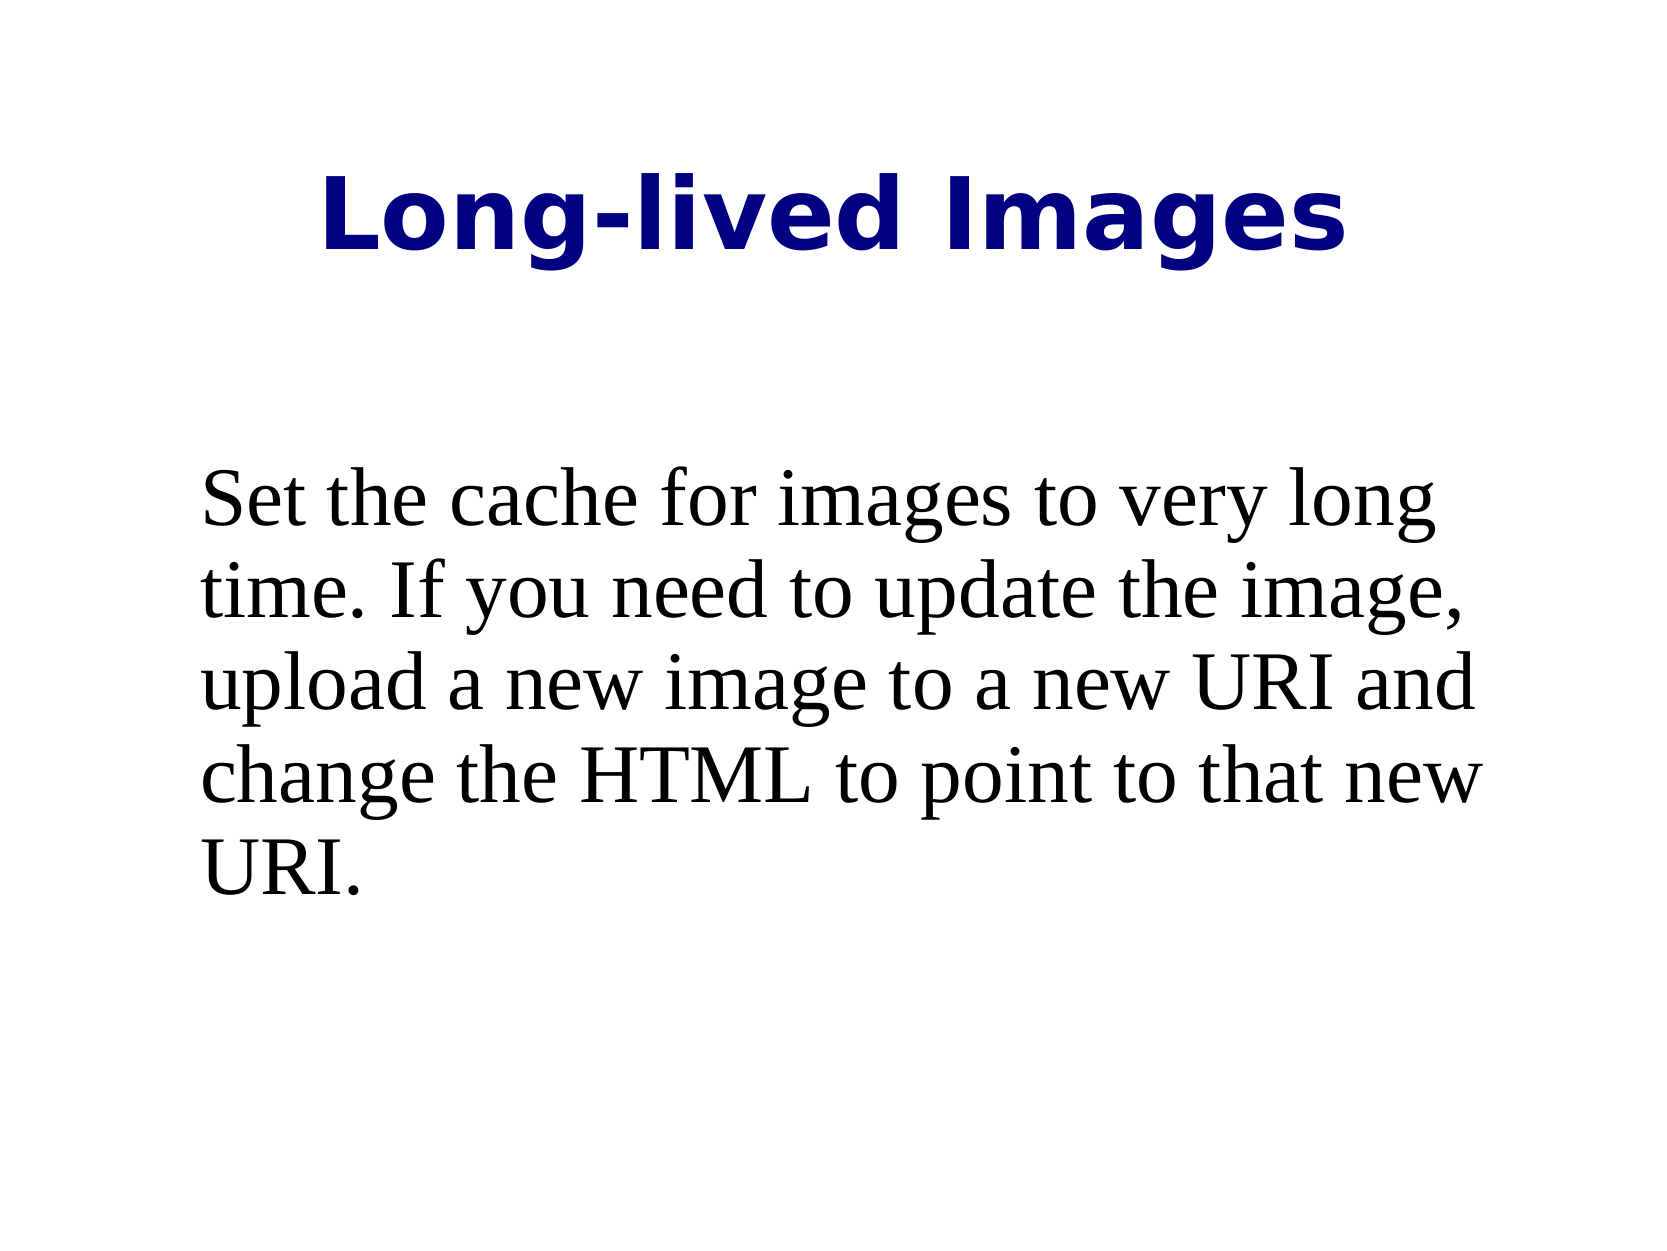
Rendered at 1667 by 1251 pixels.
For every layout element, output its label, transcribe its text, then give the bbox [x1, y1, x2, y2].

title Long-lived Images [124, 118, 1542, 313]
subtitle Set the cache for images to very long time. If you need to update the image, upload a new image to a new URI and change the HTML to point to that new URI. [124, 368, 1542, 1104]
